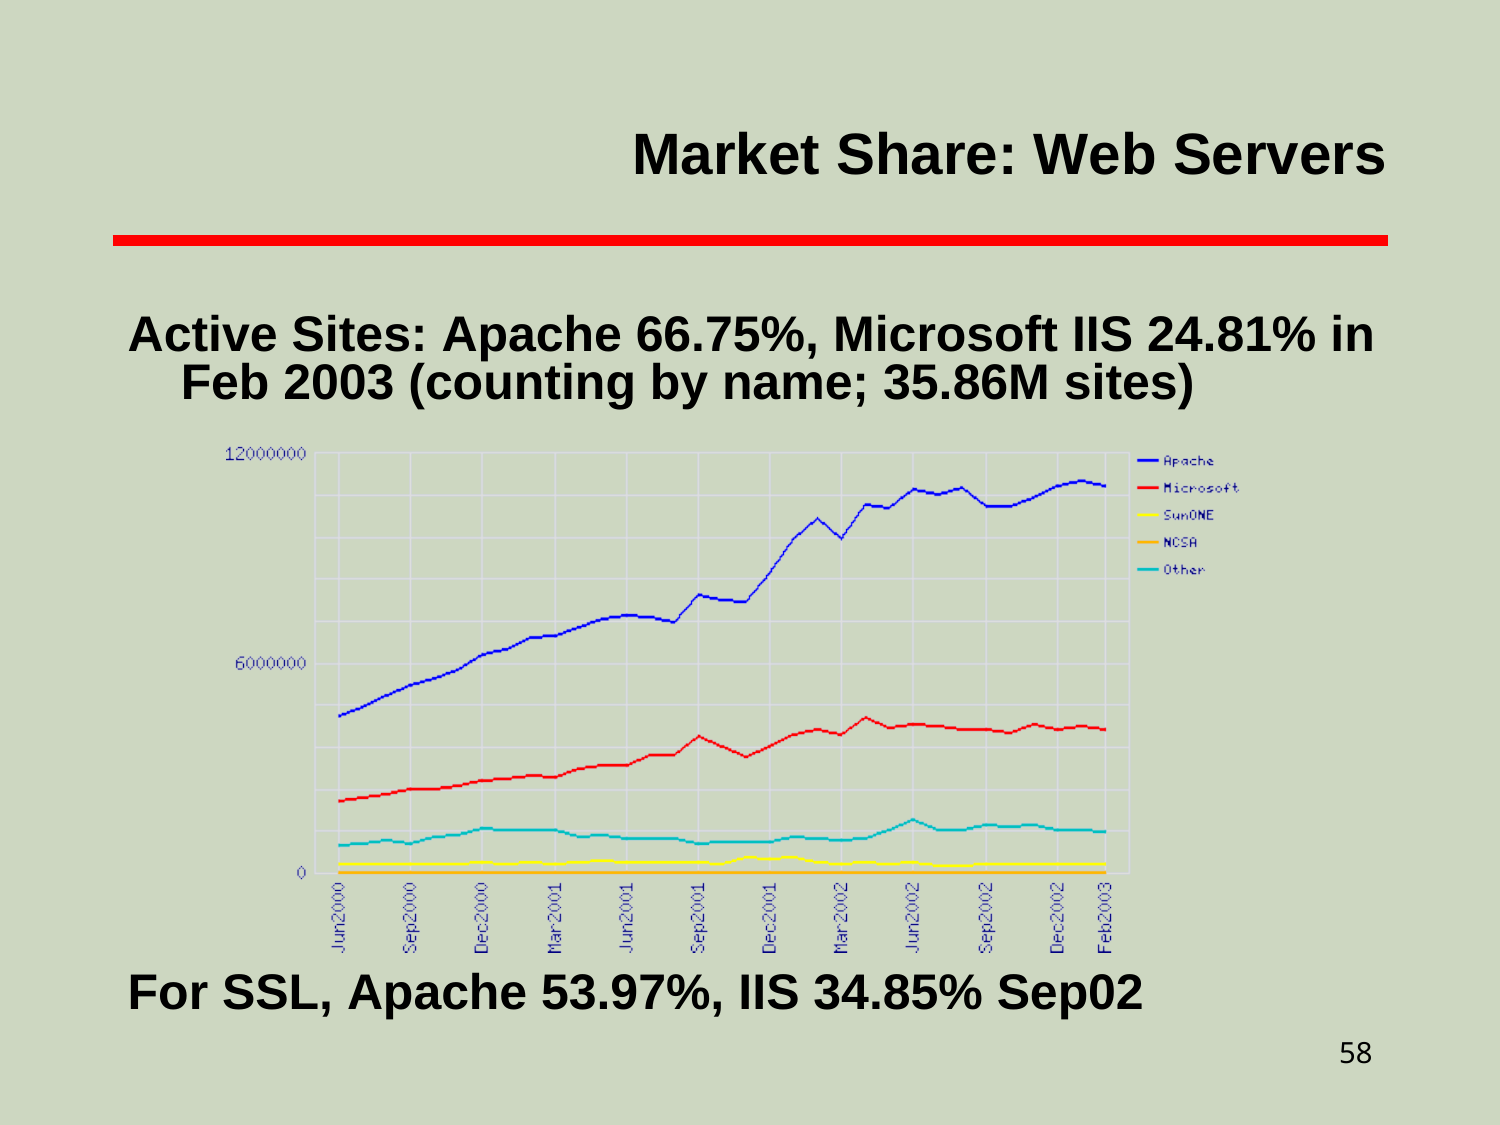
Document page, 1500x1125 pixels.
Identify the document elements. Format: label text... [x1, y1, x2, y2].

picture [226, 442, 1248, 953]
list Active Sites: Apache 66.75%, Microsoft IIS 24.81% in Feb 2003 (counting by name; 35.86M sites) For SSL, Apache 53.97%, IIS 34.85% Sep02 [110, 312, 1391, 1035]
title Market Share: Web Servers [337, 85, 1388, 224]
